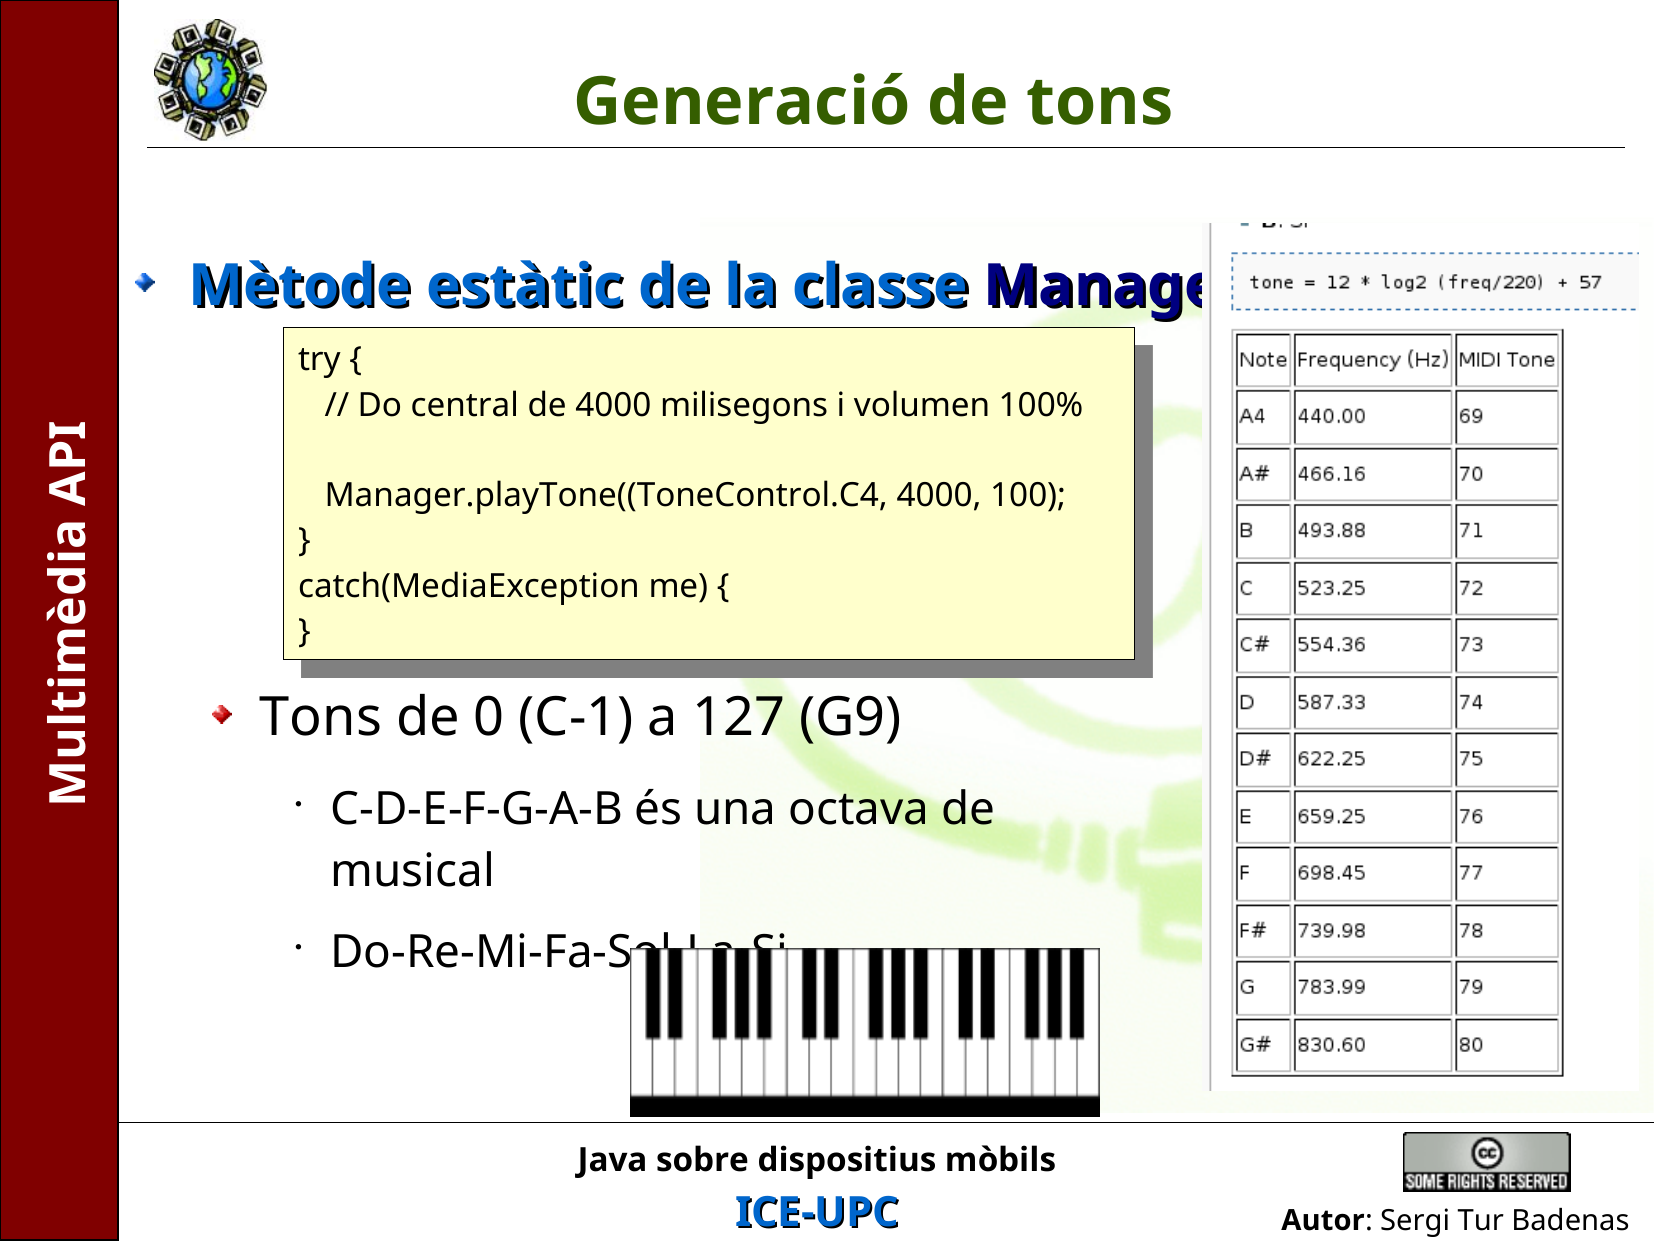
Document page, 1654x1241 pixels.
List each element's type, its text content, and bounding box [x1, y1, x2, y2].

picture [1403, 1132, 1571, 1192]
text_box try { // Do central de 4000 milisegons i volumen 100% Manager.playTone((ToneControl.C4, 4000, 100); } catch(MediaException me) { } [283, 327, 1135, 608]
list Mètode estàtic de la classe Manager Tons de 0 (C-1) a 127 (G9) C-D-E-F-G-A-B és una octava de l'escala musical Do-Re-Mi-Fa-Sol-La-Si [118, 242, 1202, 1078]
picture [630, 217, 1654, 1117]
title Generació de tons [129, 56, 1619, 141]
picture [154, 19, 268, 56]
